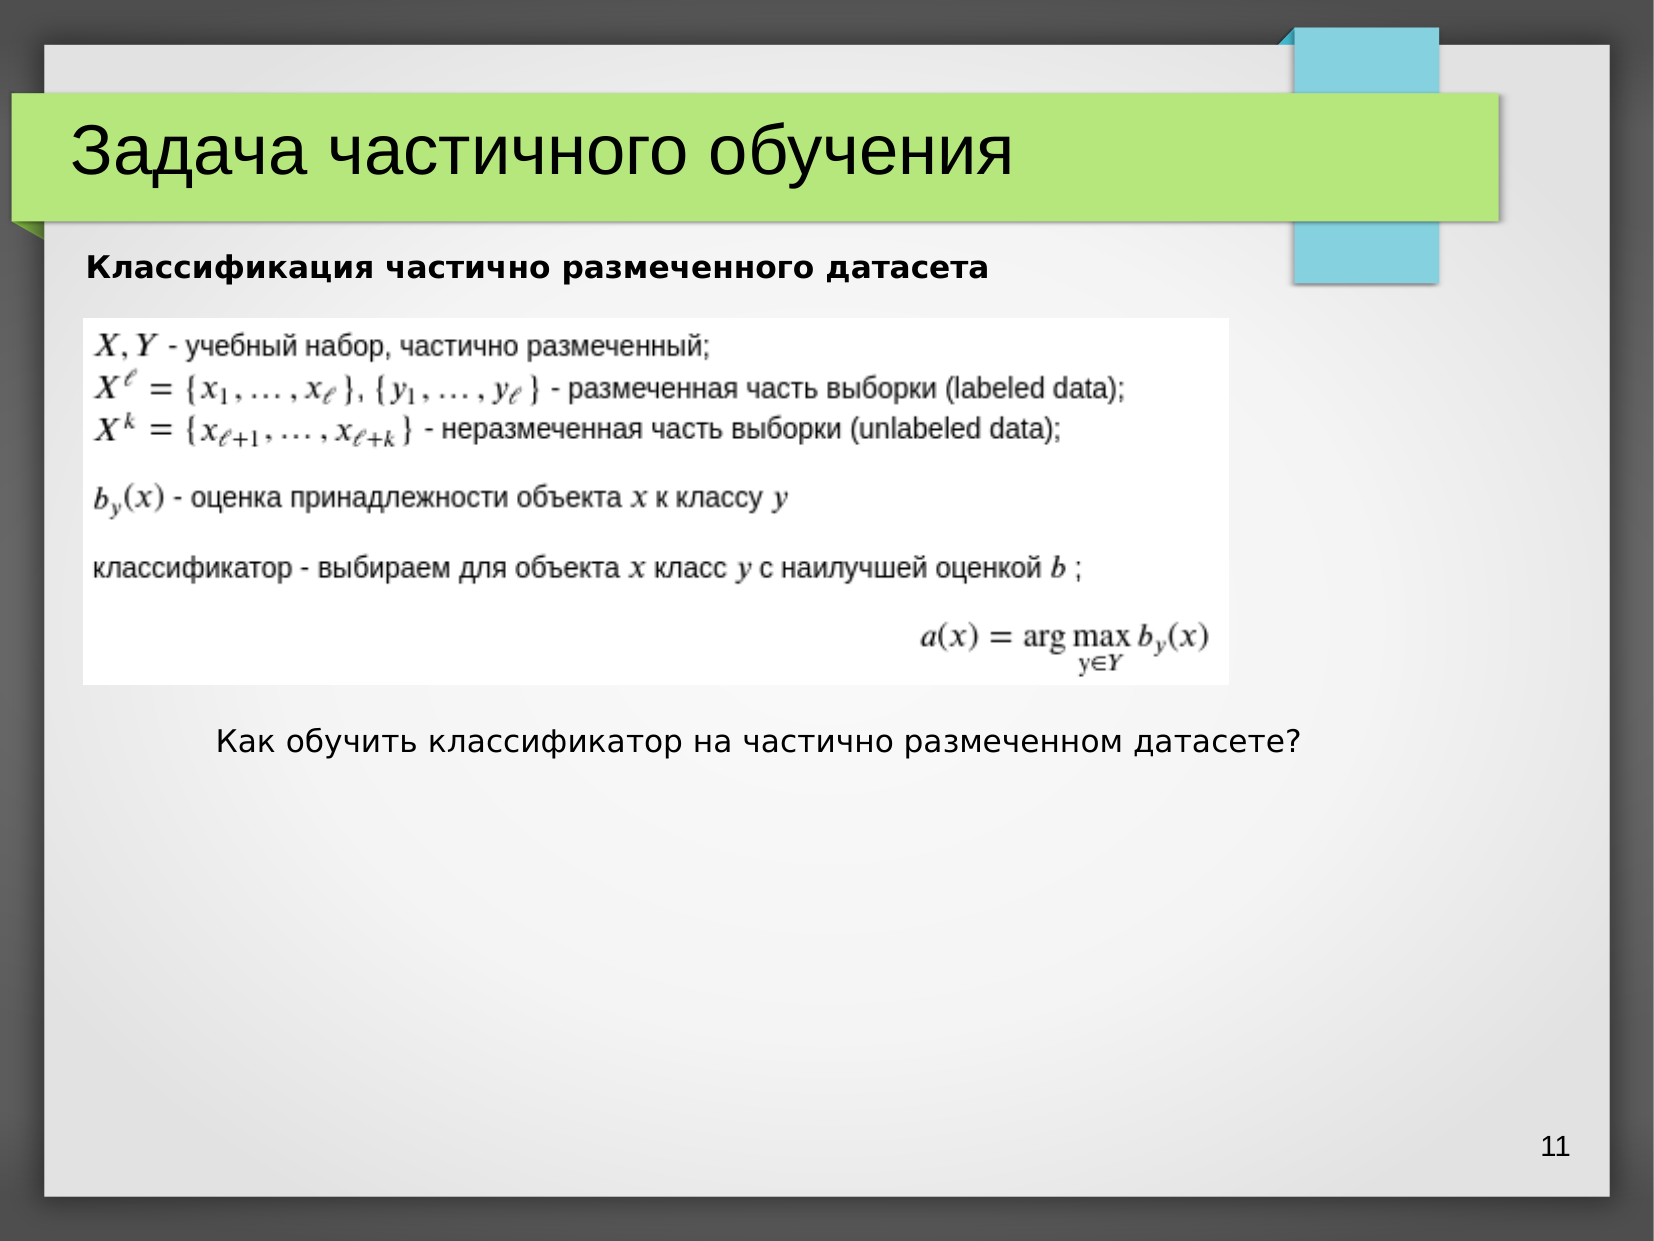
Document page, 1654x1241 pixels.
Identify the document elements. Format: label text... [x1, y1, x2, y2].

title Задача частичного обучения [70, 110, 1134, 190]
text_box Классификация частично размеченного датасета [70, 242, 1111, 294]
text_box Как обучить классификатор на частично размеченном датасете? [200, 716, 1441, 768]
picture [0, 0, 1654, 1241]
